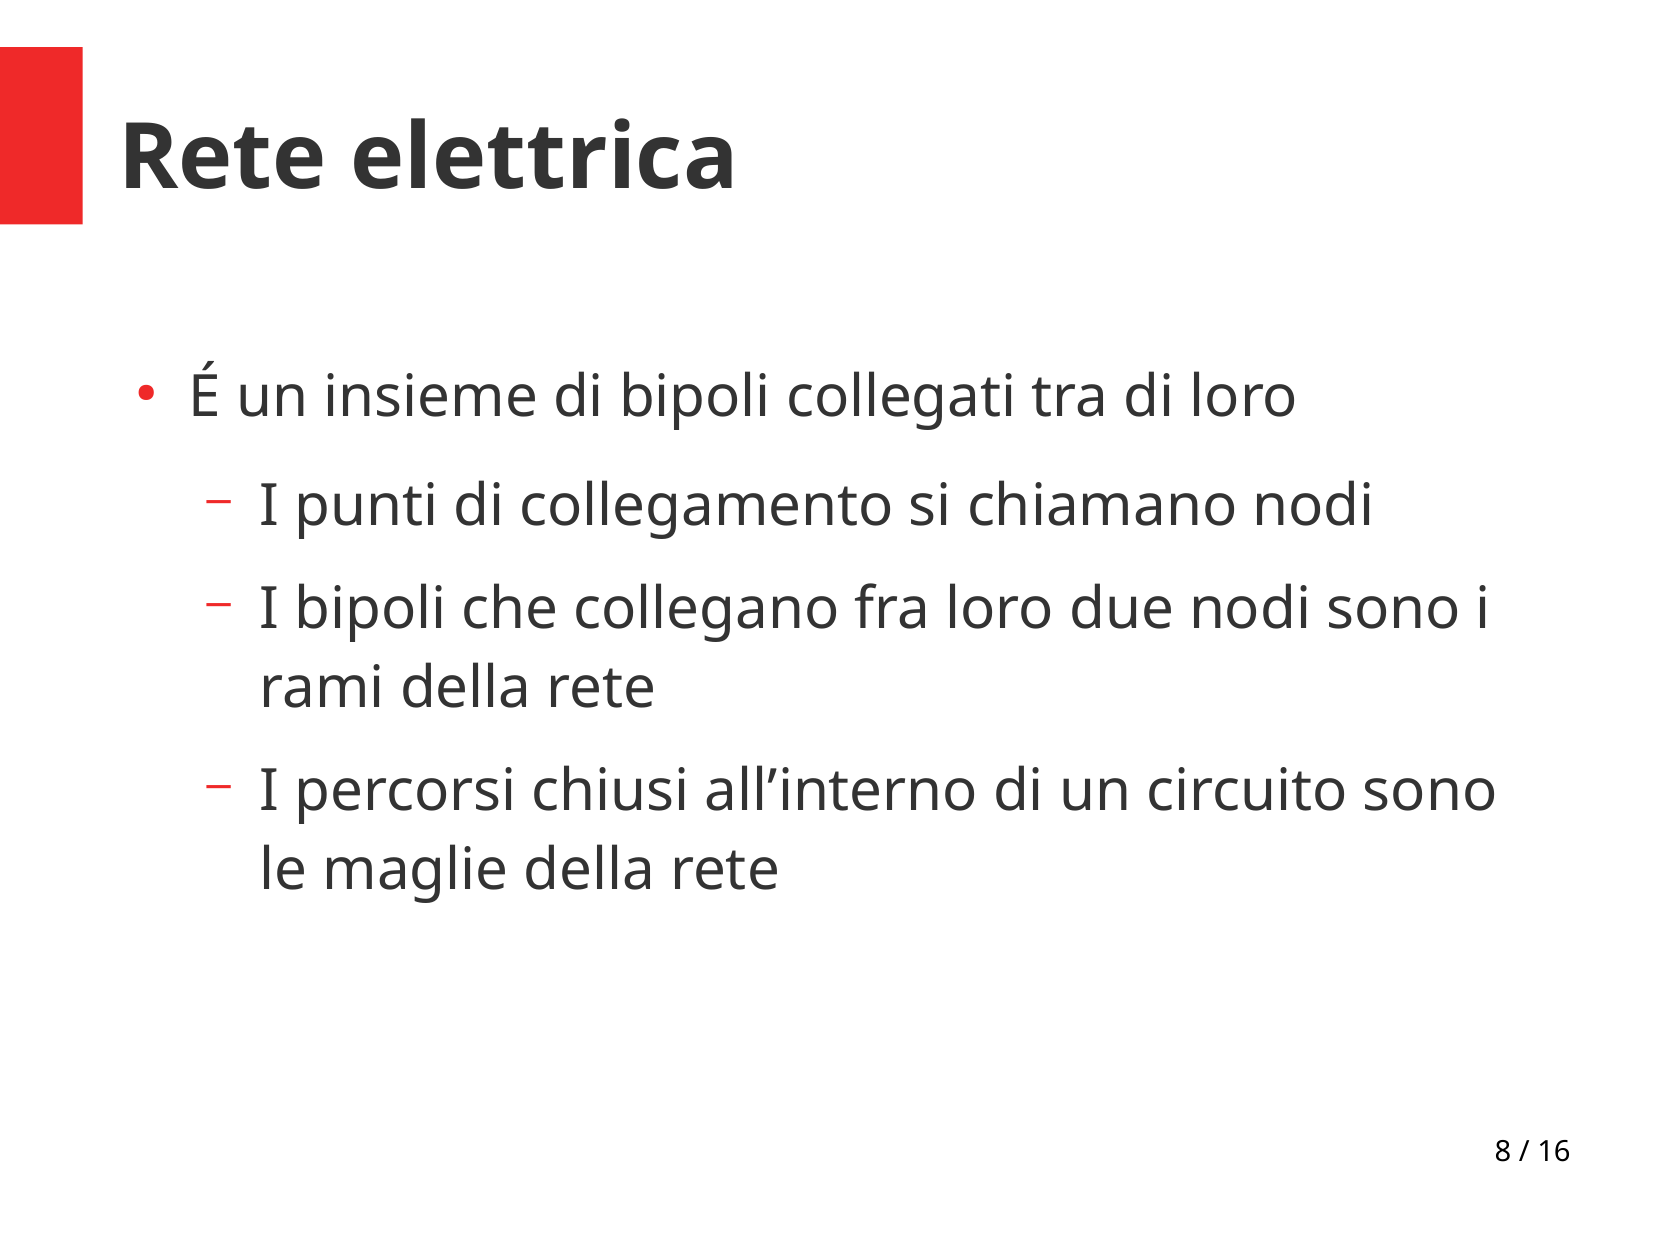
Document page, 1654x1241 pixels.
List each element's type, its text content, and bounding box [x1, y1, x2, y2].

list É un insieme di bipoli collegati tra di loro I punti di collegamento si chiamano nodi I bipoli che collegano fra loro due nodi sono i rami della rete I percorsi chiusi all’interno di un circuito sono le maglie della rete [118, 354, 1536, 1074]
title Rete elettrica [118, 49, 1571, 257]
